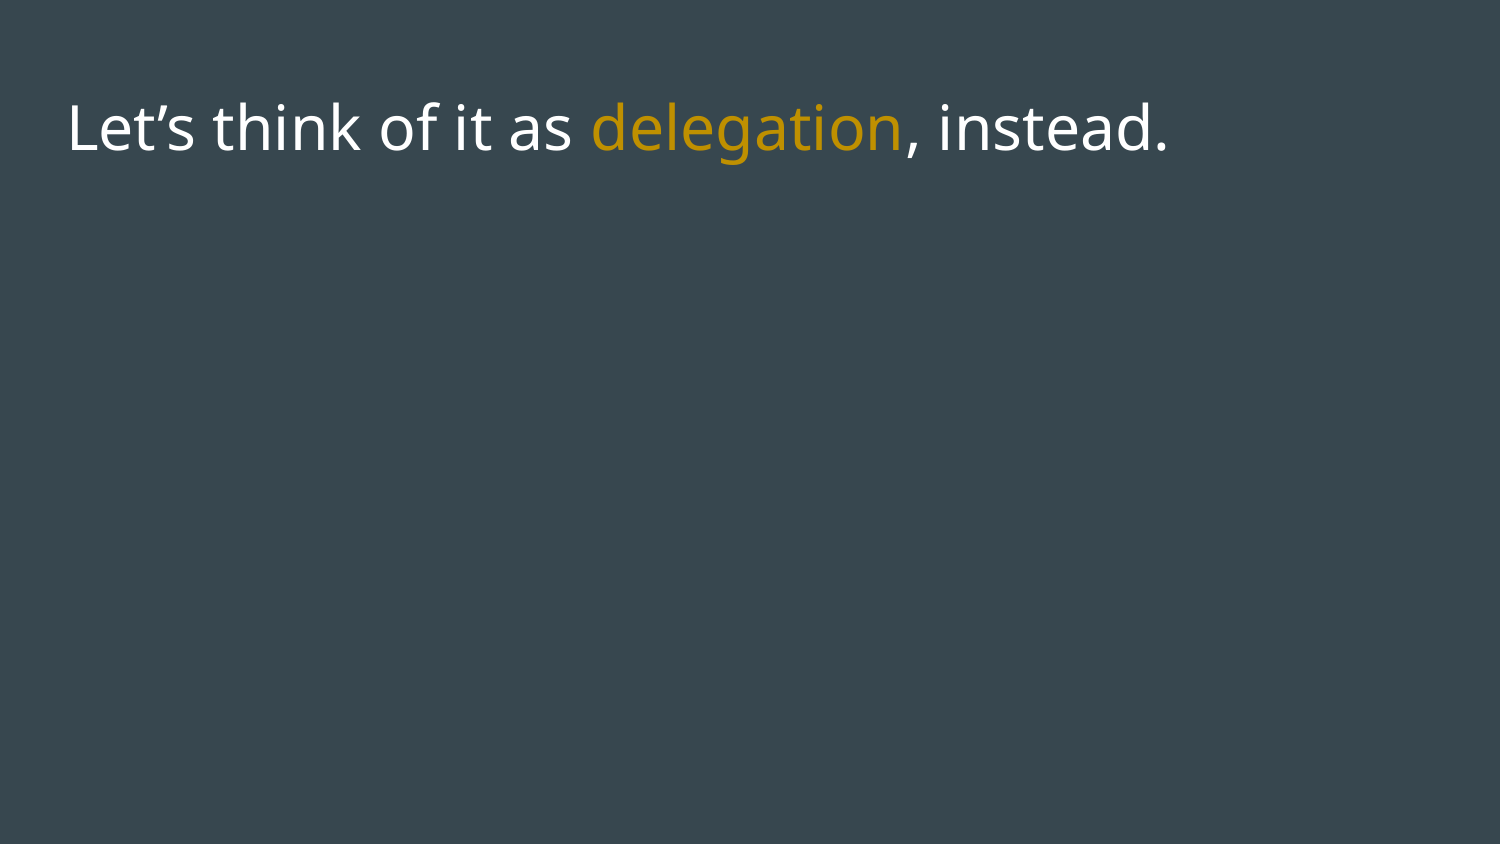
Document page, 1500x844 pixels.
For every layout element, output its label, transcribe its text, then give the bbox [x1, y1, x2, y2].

title Let’s think of it as delegation, instead. [51, 72, 1449, 167]
